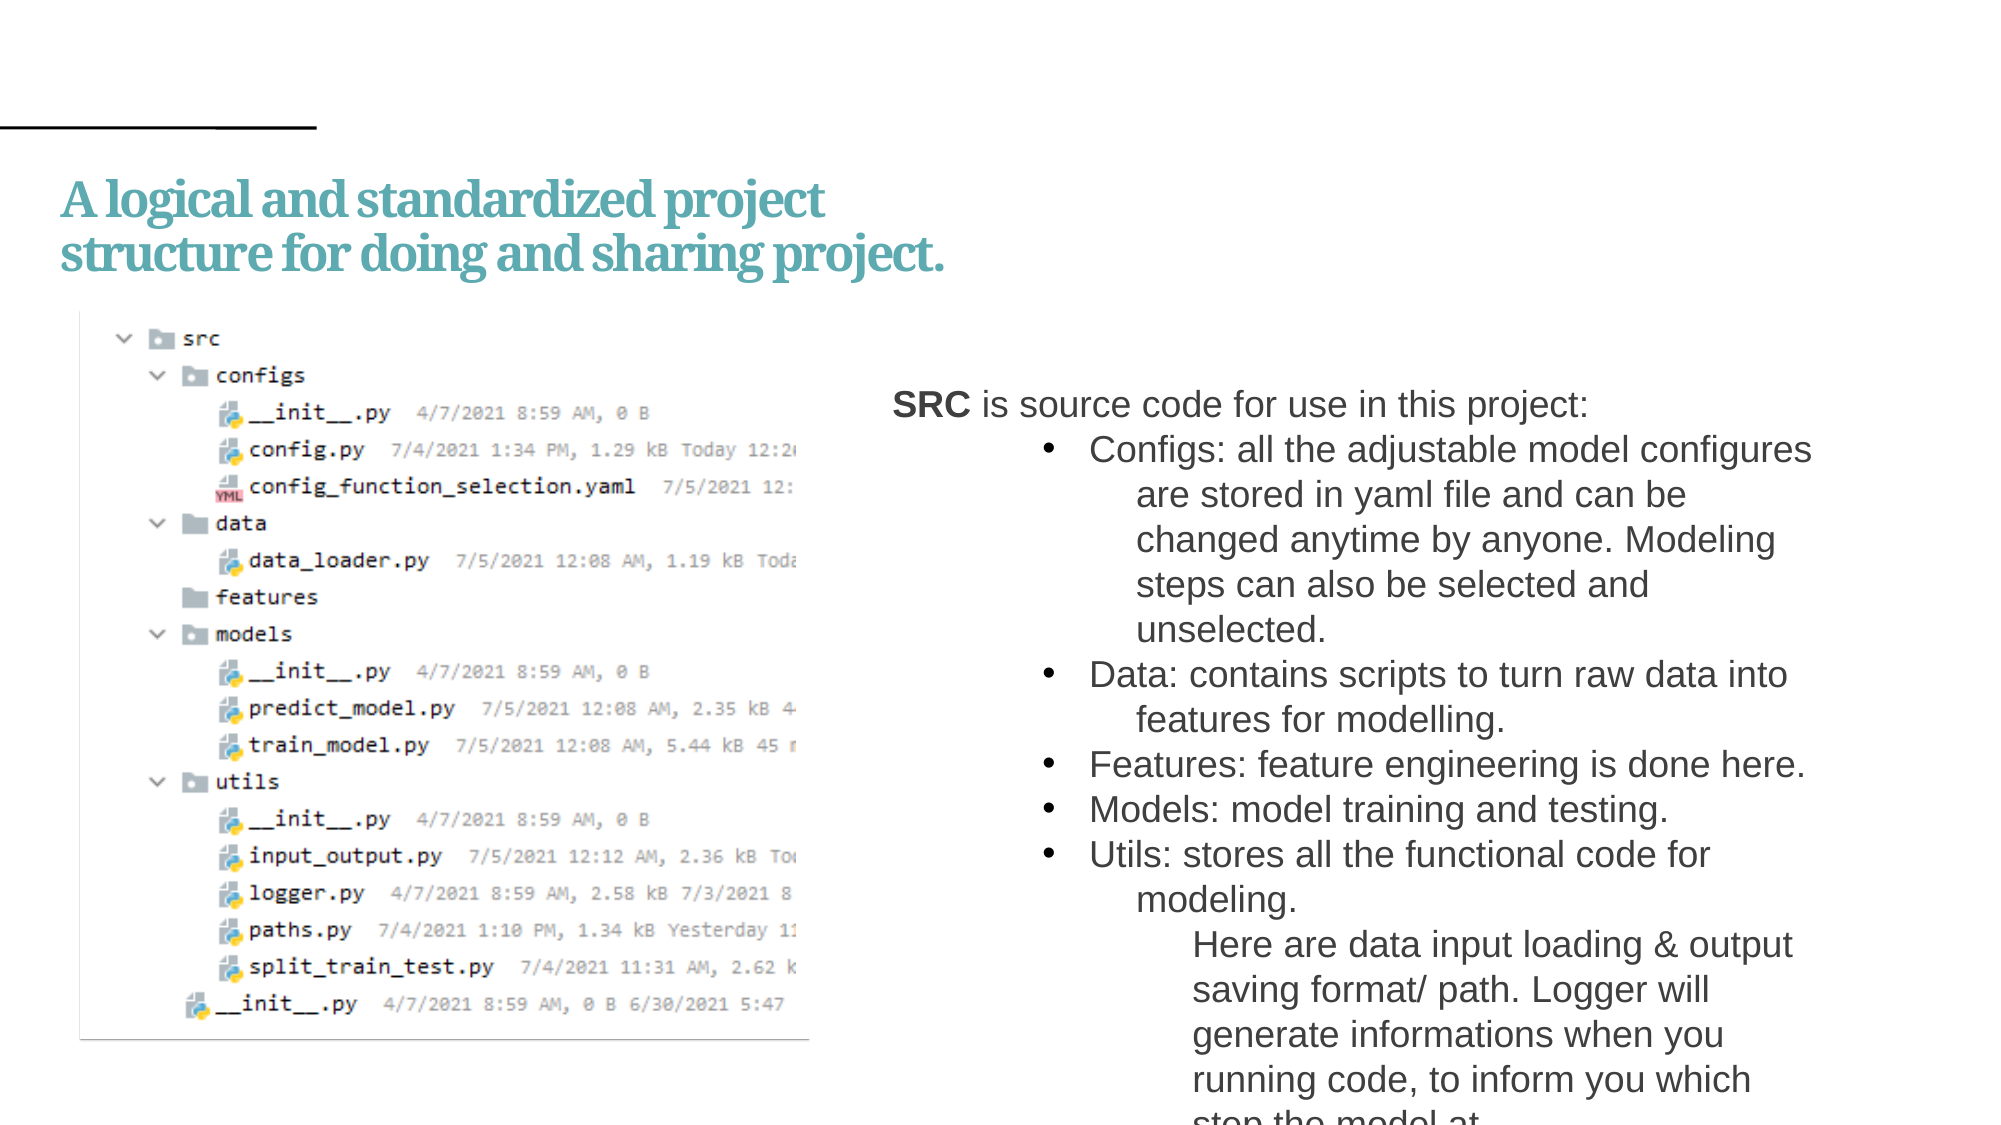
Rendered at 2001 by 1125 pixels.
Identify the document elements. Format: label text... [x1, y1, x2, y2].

title A logical and standardized project structure for doing and sharing project. [60, 166, 1019, 273]
picture [94, 322, 796, 1025]
text_box SRC is source code for use in this project: Configs: all the adjustable model configures are stored in yaml file and can be changed anytime by anyone. Modeling steps can also be selected and unselected. Data: contains scripts to turn raw data into features for modelling. Features: feature engineering is done here. Models: model training and testing. Utils: stores all the functional code for modeling. Here are data input loading & output saving format/ path. Logger will generate informations when you running code, to inform you which step the model at. [877, 372, 1835, 1070]
